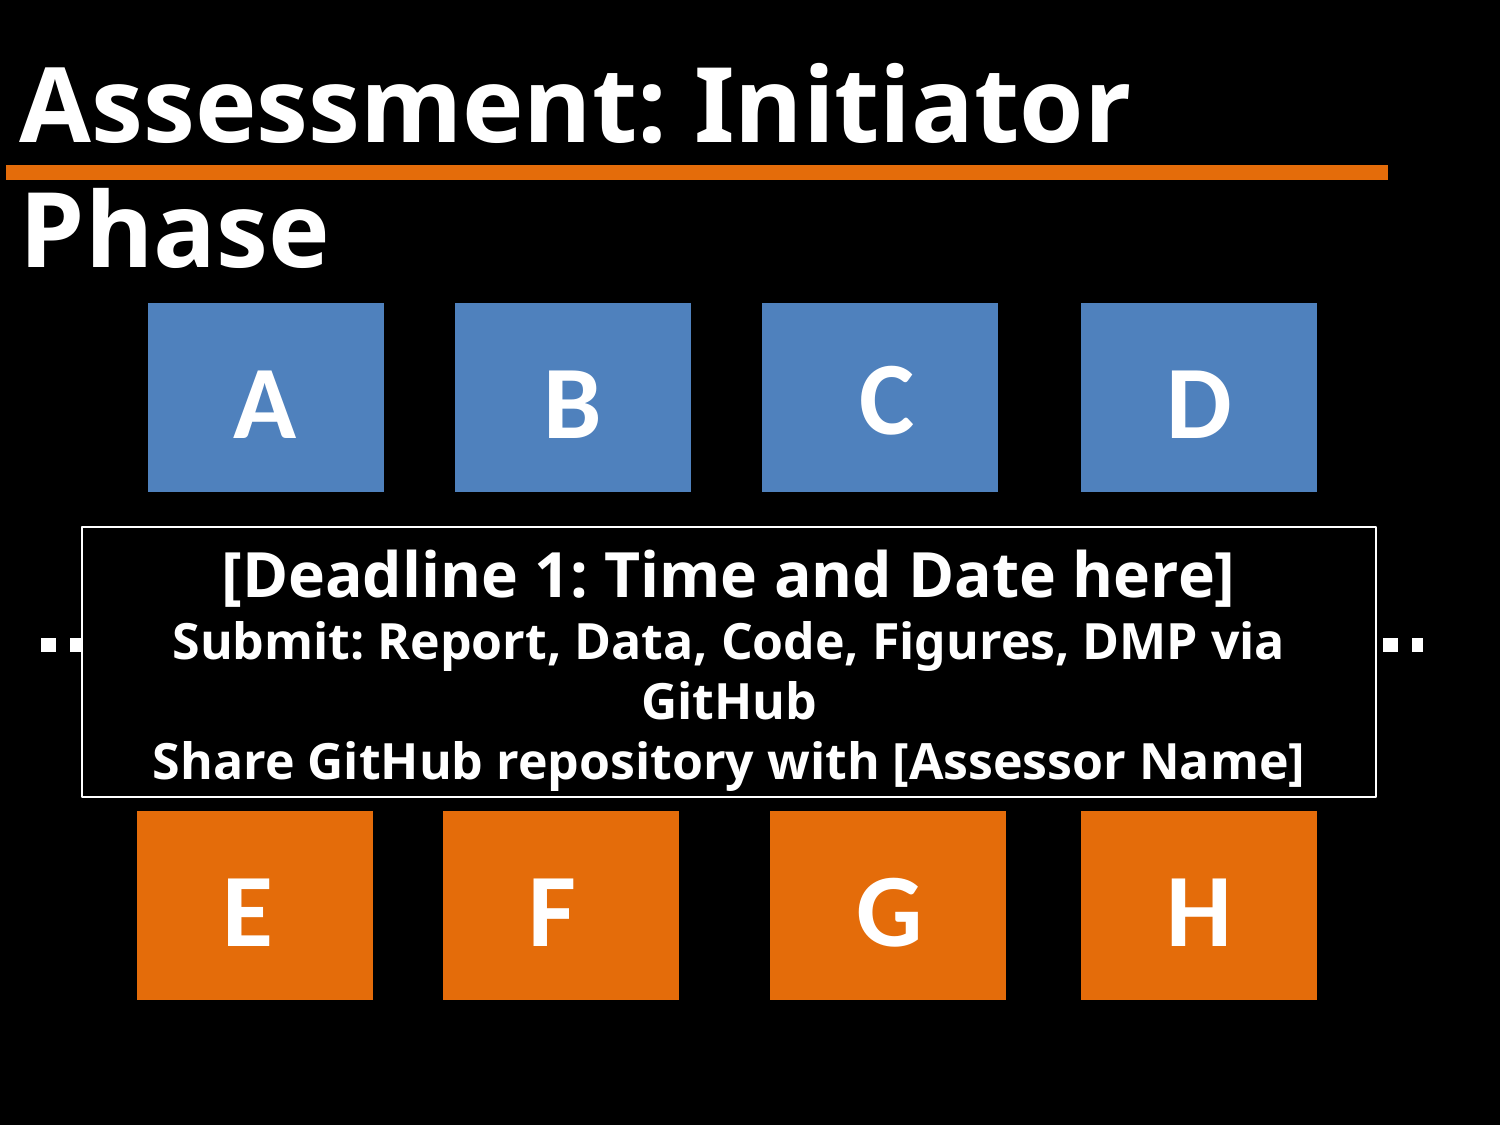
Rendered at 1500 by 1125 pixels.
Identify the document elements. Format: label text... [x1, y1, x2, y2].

text_box Assessment: Initiator Phase [4, 31, 1424, 173]
text_box E [207, 834, 303, 976]
text_box D [1151, 326, 1247, 468]
text_box [770, 811, 1006, 1000]
text_box [443, 811, 679, 1000]
text_box F [513, 834, 609, 976]
text_box H [1151, 834, 1247, 976]
text_box A [218, 326, 313, 468]
text_box B [528, 326, 623, 468]
text_box C [844, 322, 939, 465]
text_box [Deadline 1: Time and Date here] Submit: Report, Data, Code, Figures, DMP via GitHub Share GitHub repository with [Assessor Name] [82, 527, 1377, 740]
text_box [148, 303, 384, 492]
text_box [1081, 811, 1317, 1000]
text_box [1081, 303, 1317, 492]
text_box [137, 811, 373, 1000]
text_box [455, 303, 691, 492]
text_box [762, 303, 998, 492]
text_box G [840, 834, 936, 976]
